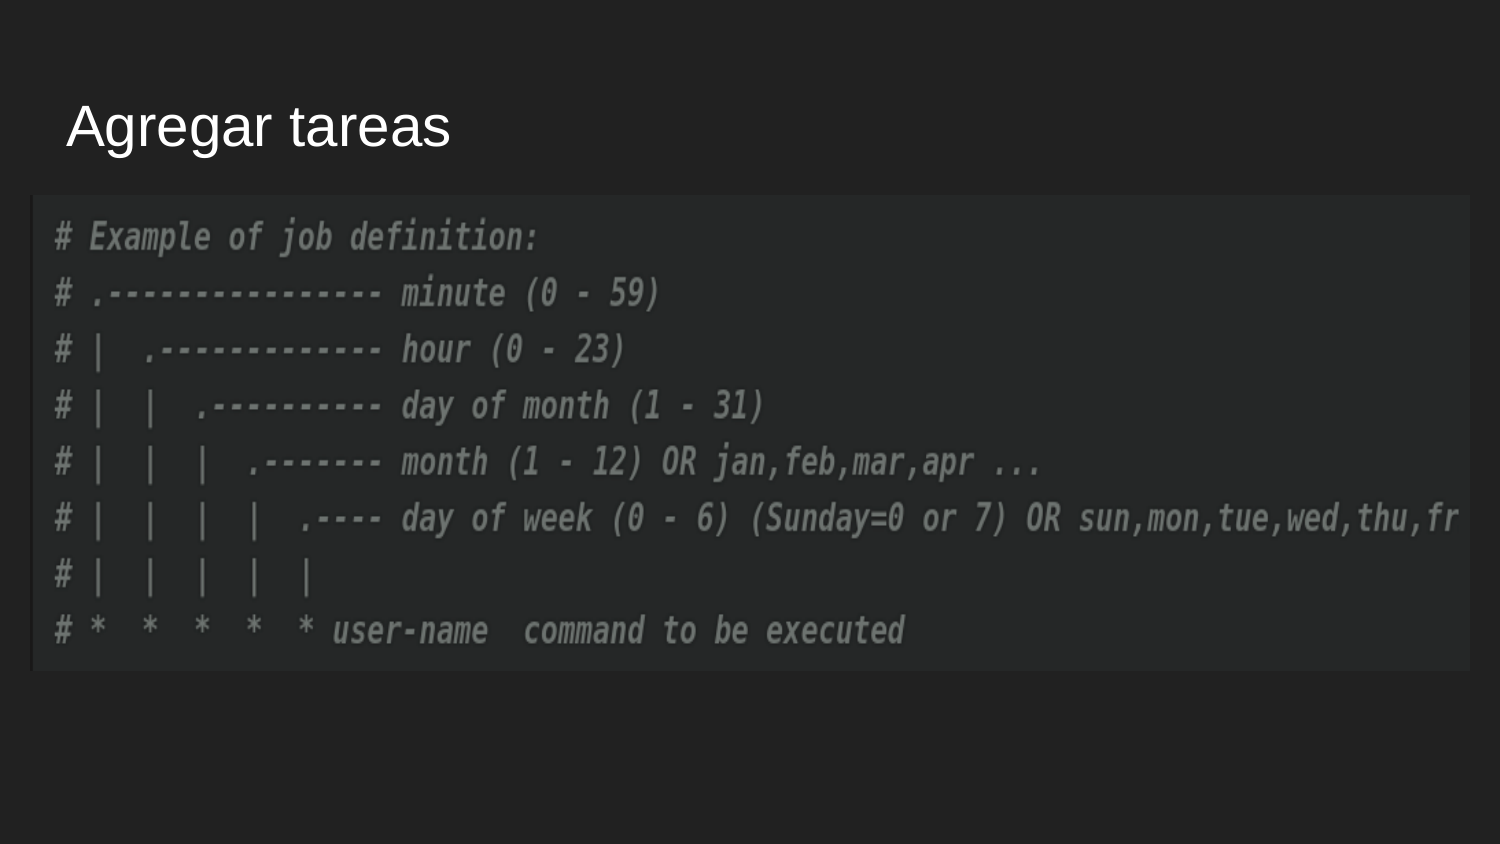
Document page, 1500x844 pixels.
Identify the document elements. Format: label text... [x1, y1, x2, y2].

title Agregar tareas [51, 72, 1449, 167]
picture [30, 195, 1471, 671]
